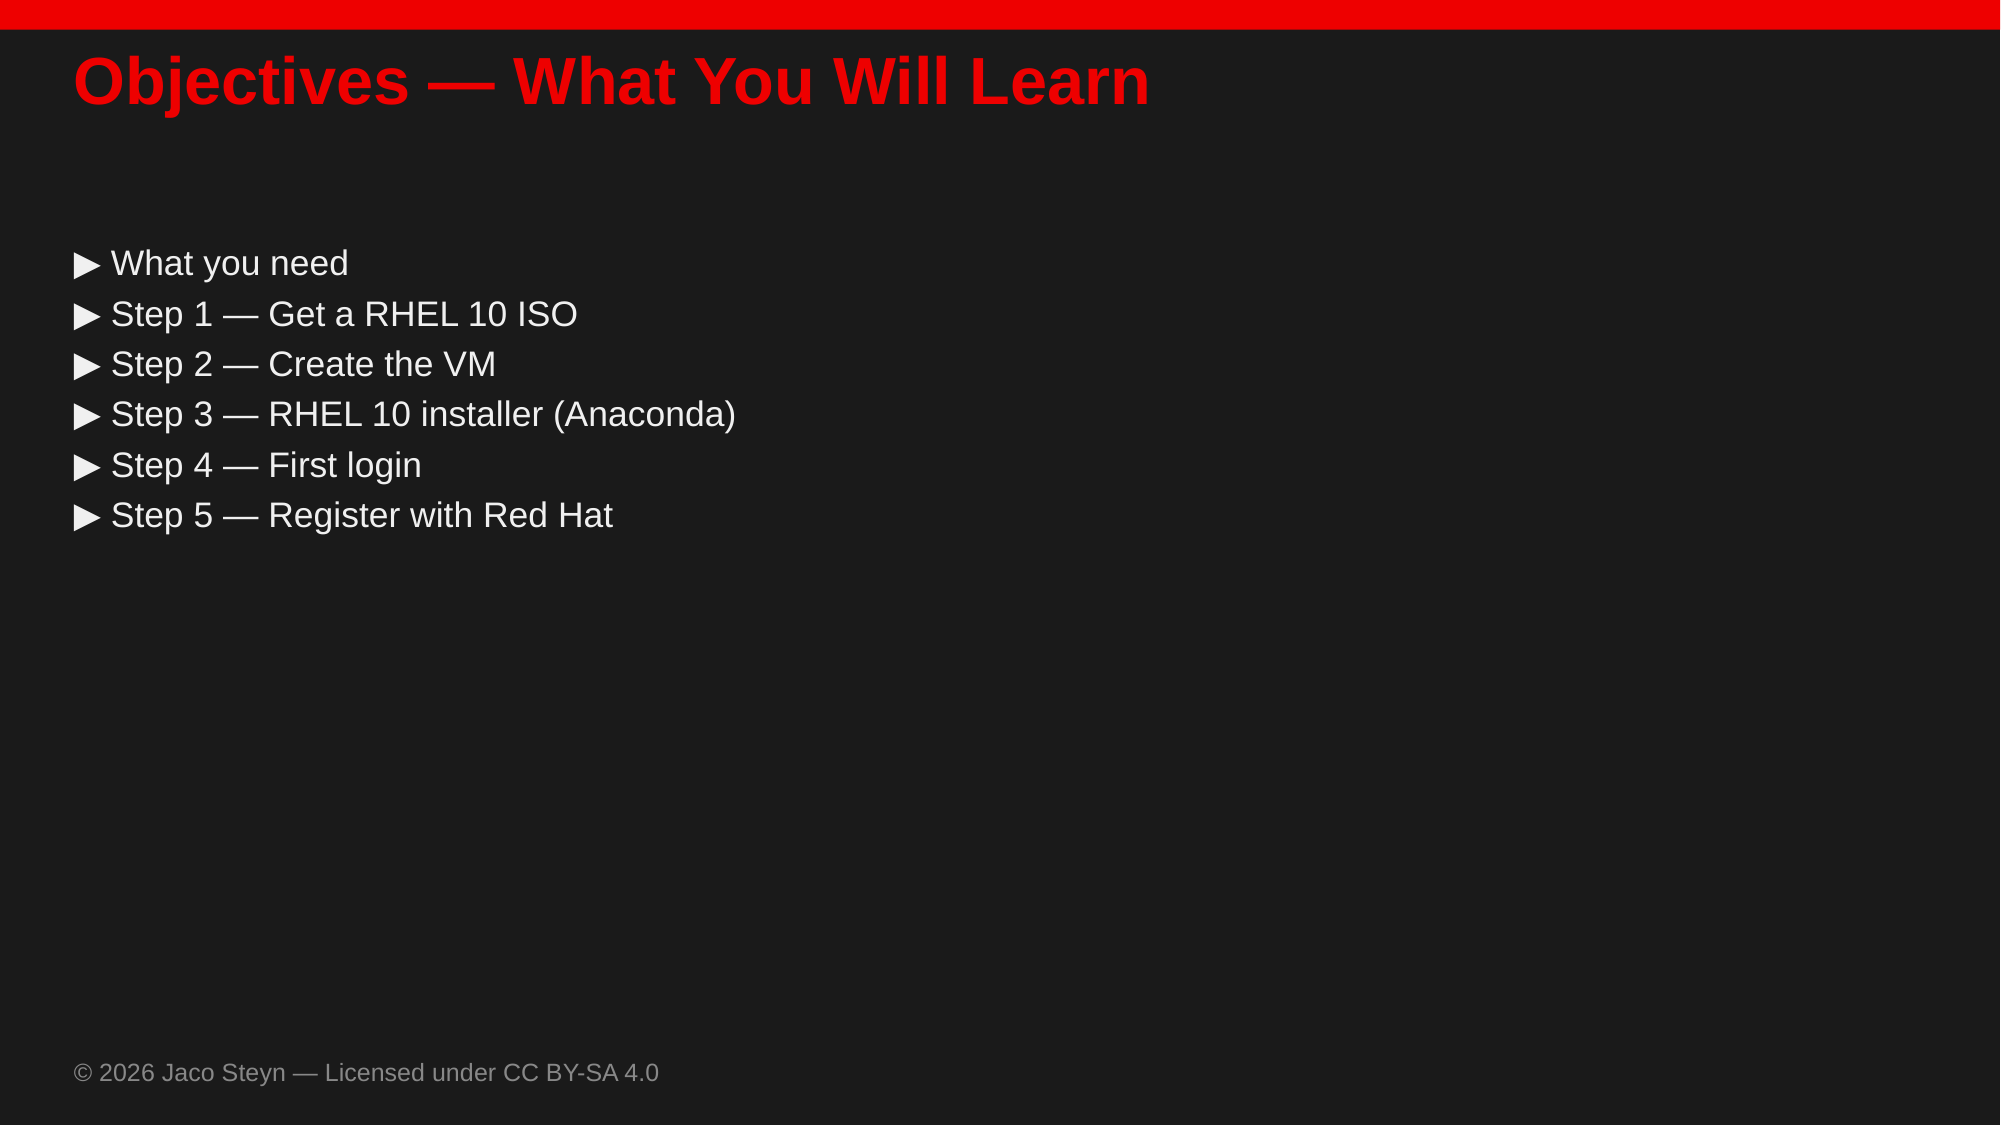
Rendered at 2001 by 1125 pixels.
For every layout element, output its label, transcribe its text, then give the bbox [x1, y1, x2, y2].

text_box Objectives — What You Will Learn [59, 36, 1942, 208]
text_box ▶ What you need ▶ Step 1 — Get a RHEL 10 ISO ▶ Step 2 — Create the VM ▶ Step 3 — RHEL 10 installer (Anaconda) ▶ Step 4 — First login ▶ Step 5 — Register with Red Hat [59, 236, 1942, 1037]
text_box © 2026 Jaco Steyn — Licensed under CC BY-SA 4.0 [59, 1051, 1942, 1093]
text_box [0, 0, 2001, 30]
